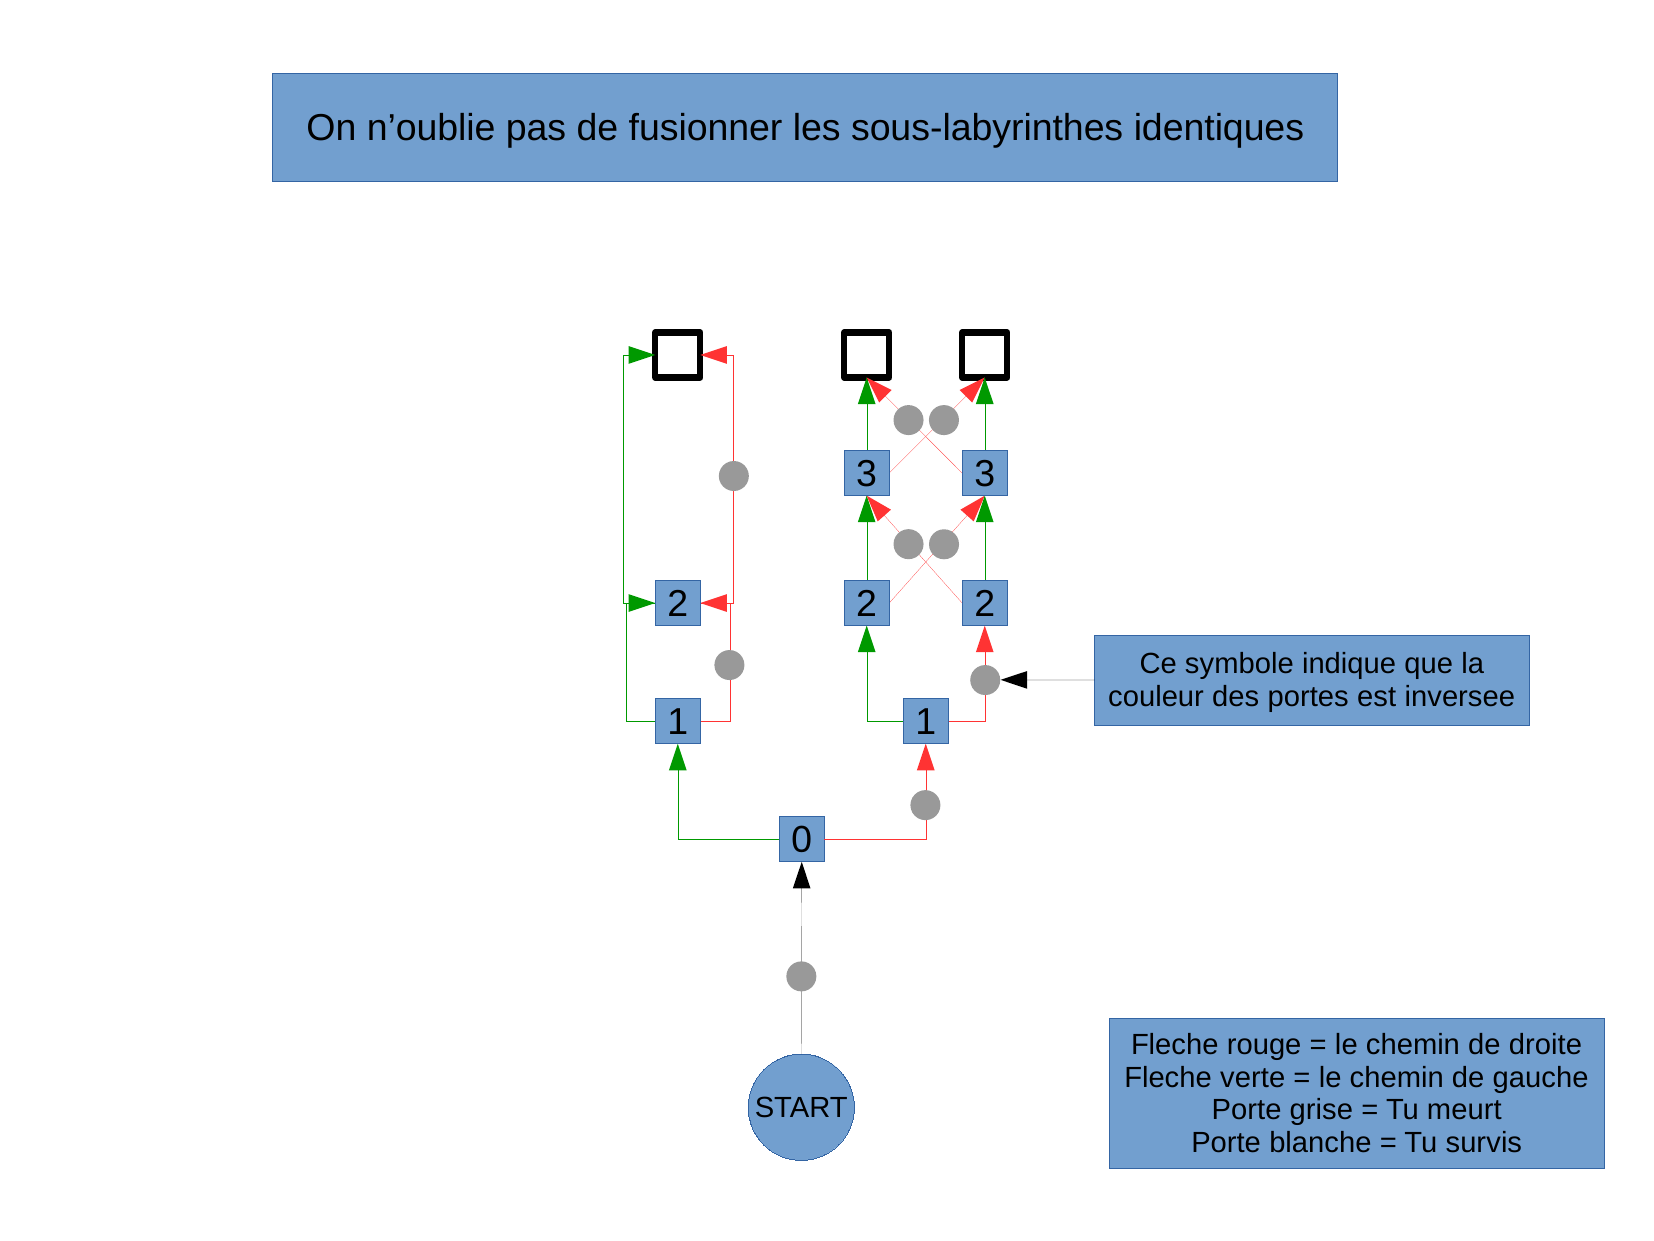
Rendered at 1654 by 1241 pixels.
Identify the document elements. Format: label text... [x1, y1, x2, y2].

text_box [928, 405, 959, 436]
text_box [893, 529, 924, 560]
text_box On n’oublie pas de fusionner les sous-labyrinthes identiques [272, 73, 1338, 182]
text_box 0 [779, 816, 825, 862]
text_box 2 [844, 580, 890, 626]
text_box Fleche rouge = le chemin de droite Fleche verte = le chemin de gauche Porte grise = Tu meurt Porte blanche = Tu survis [1109, 1018, 1605, 1169]
text_box 2 [962, 580, 1008, 626]
text_box [928, 529, 960, 560]
text_box 1 [903, 698, 949, 744]
text_box START [748, 1054, 855, 1161]
text_box [970, 665, 1001, 696]
text_box [910, 790, 941, 821]
text_box [714, 650, 745, 681]
text_box [893, 405, 924, 436]
text_box 1 [655, 698, 701, 744]
text_box 3 [844, 450, 890, 496]
text_box 2 [655, 580, 701, 626]
text_box [844, 332, 890, 378]
text_box 3 [962, 450, 1008, 496]
text_box [962, 332, 1008, 378]
text_box [718, 460, 749, 492]
text_box [655, 332, 701, 378]
text_box [786, 961, 817, 992]
text_box Ce symbole indique que la couleur des portes est inversee [1094, 635, 1530, 726]
